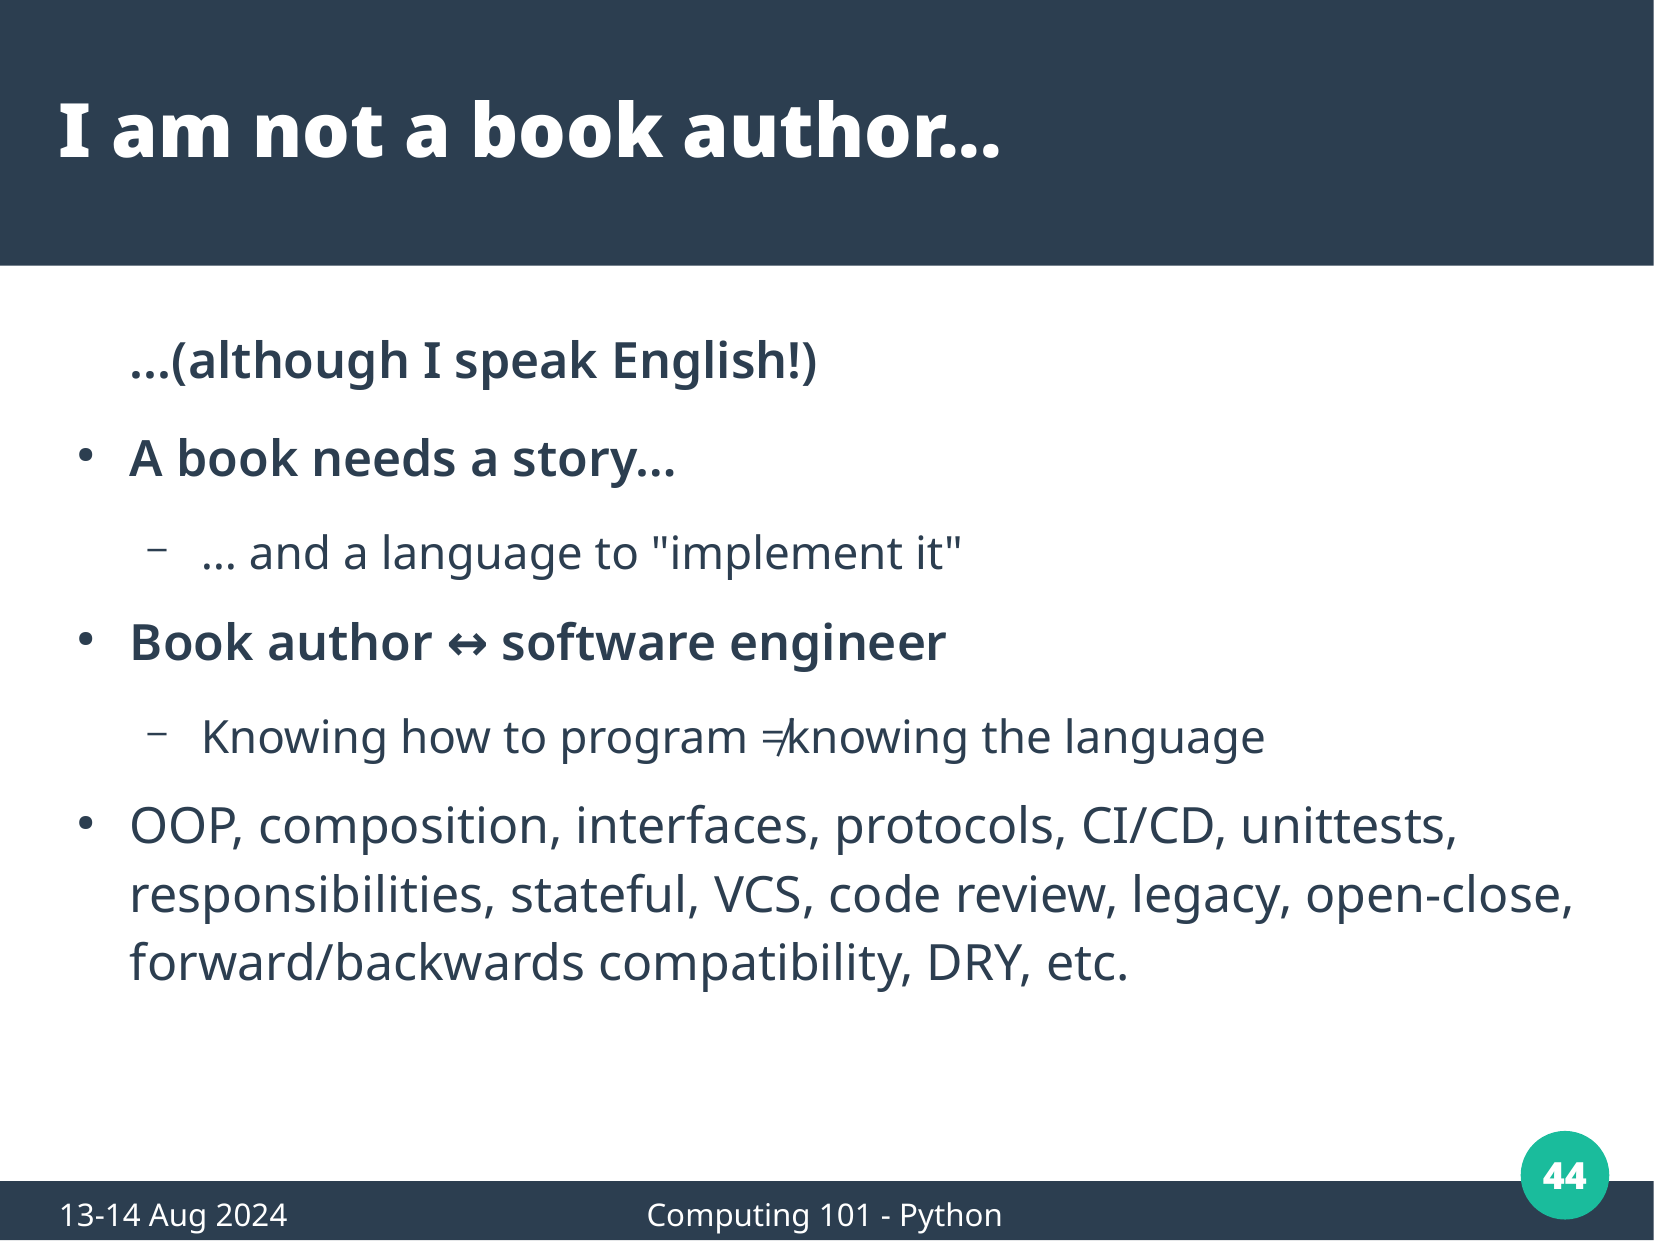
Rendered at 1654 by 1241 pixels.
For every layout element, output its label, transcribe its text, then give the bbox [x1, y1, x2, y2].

title I am not a book author... [59, 49, 1595, 207]
list ...(although I speak English!) A book needs a story… … and a language to "implement it" Book author ↔ software engineer Knowing how to program ≠knowing the language OOP, composition, interfaces, protocols, CI/CD, unittests, responsibilities, stateful, VCS, code review, legacy, open-close, forward/backwards compatibility, DRY, etc. [59, 324, 1595, 1152]
